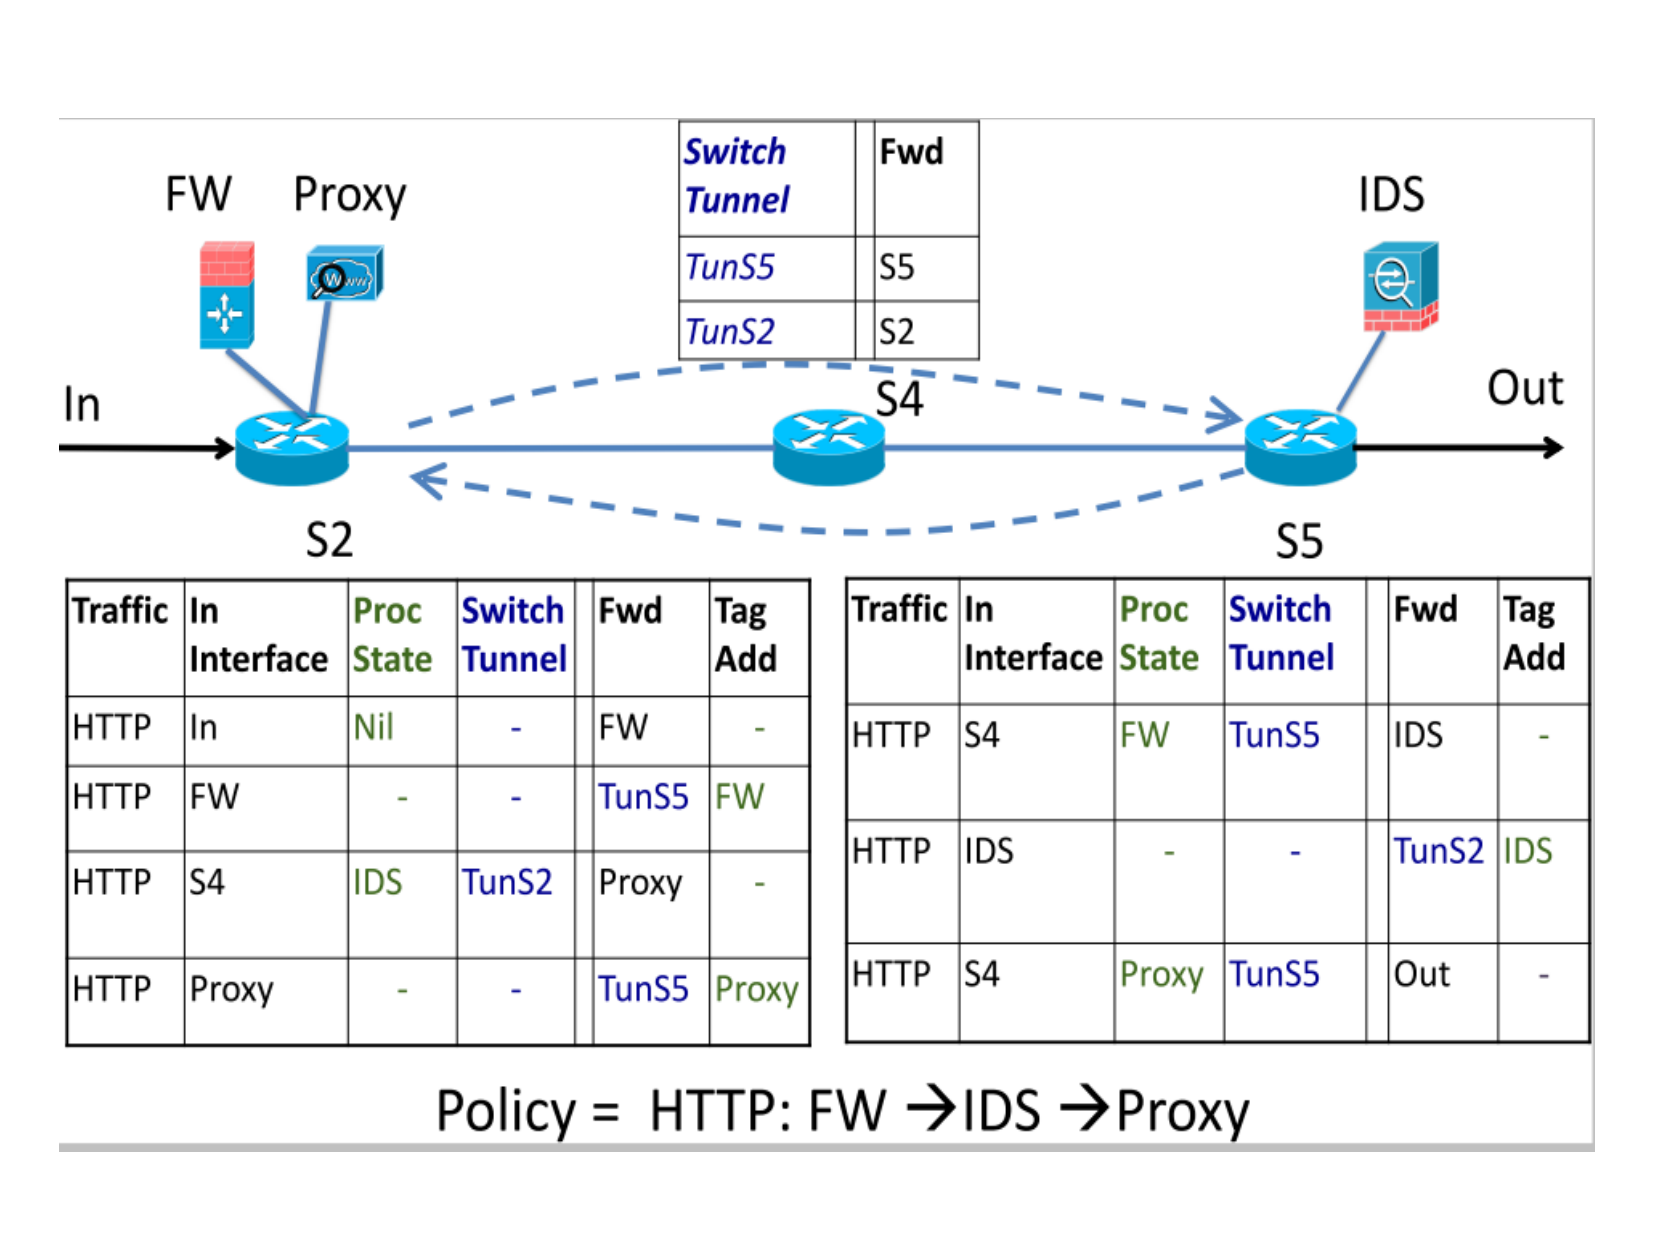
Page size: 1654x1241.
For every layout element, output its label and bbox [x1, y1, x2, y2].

picture [59, 118, 1595, 1152]
